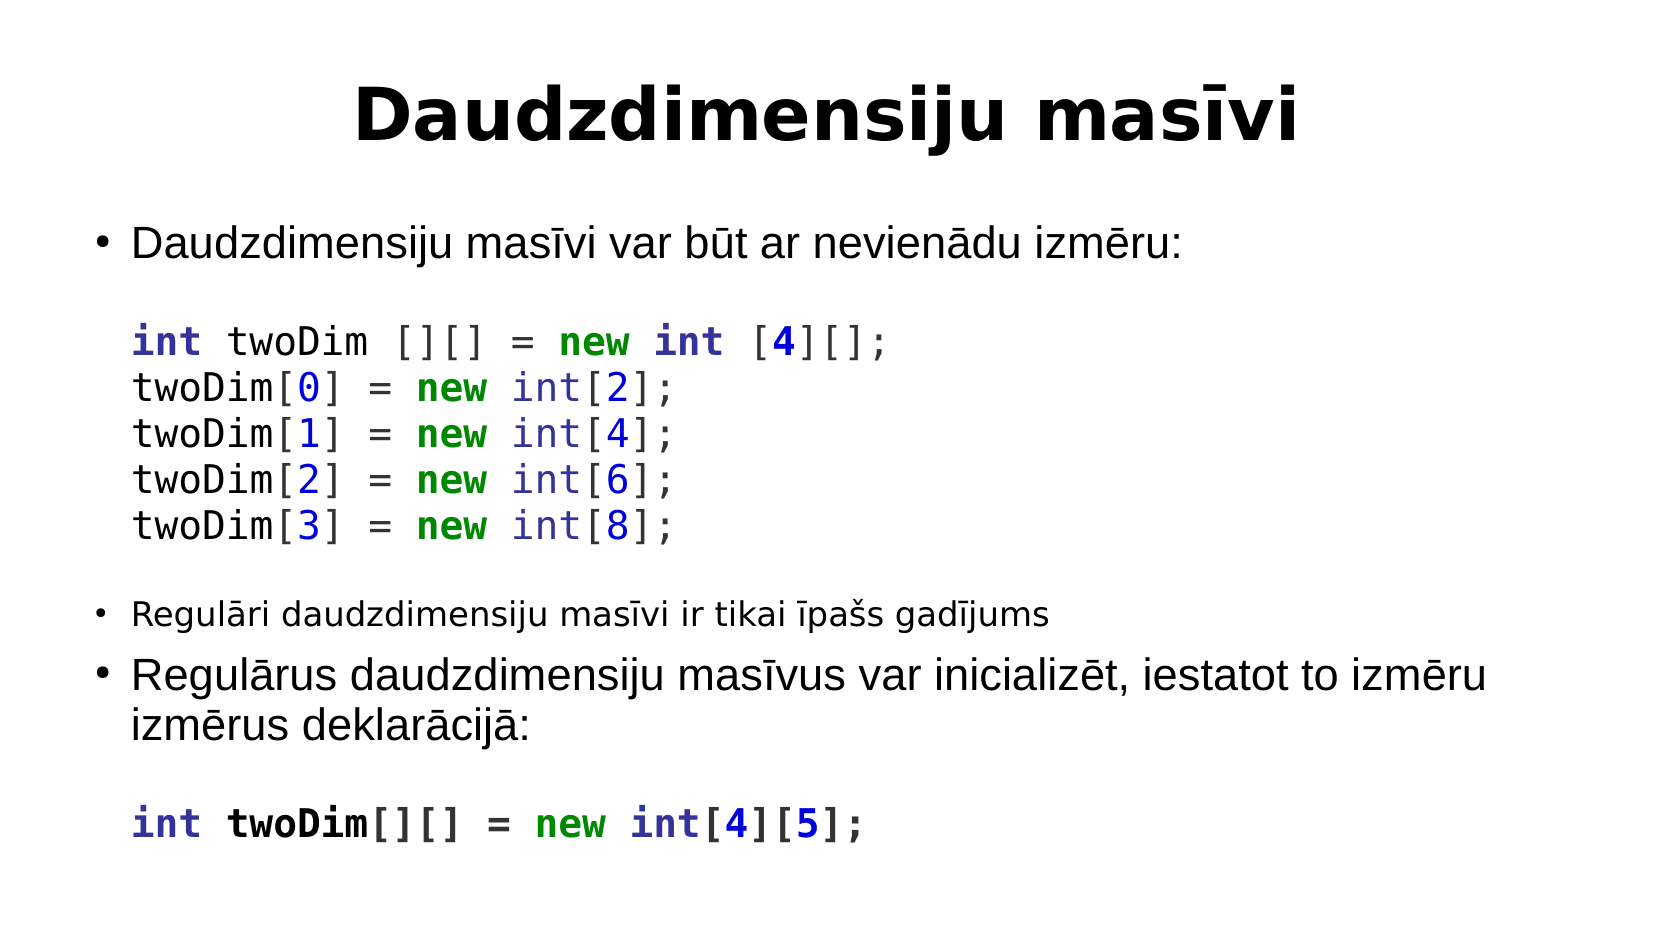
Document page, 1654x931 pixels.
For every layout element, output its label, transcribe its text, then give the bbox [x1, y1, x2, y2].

list Daudzdimensiju masīvi var būt ar nevienādu izmēru: int twoDim [][] = new int [4][]; twoDim[0] = new int[2]; twoDim[1] = new int[4]; twoDim[2] = new int[6]; twoDim[3] = new int[8]; Regulāri daudzdimensiju masīvi ir tikai īpašs gadījums Regulārus daudzdimensiju masīvus var inicializēt, iestatot to izmēru izmērus deklarācijā: int twoDim[][] = new int[4][5]; [82, 217, 1538, 851]
title Daudzdimensiju masīvi [82, 37, 1571, 193]
